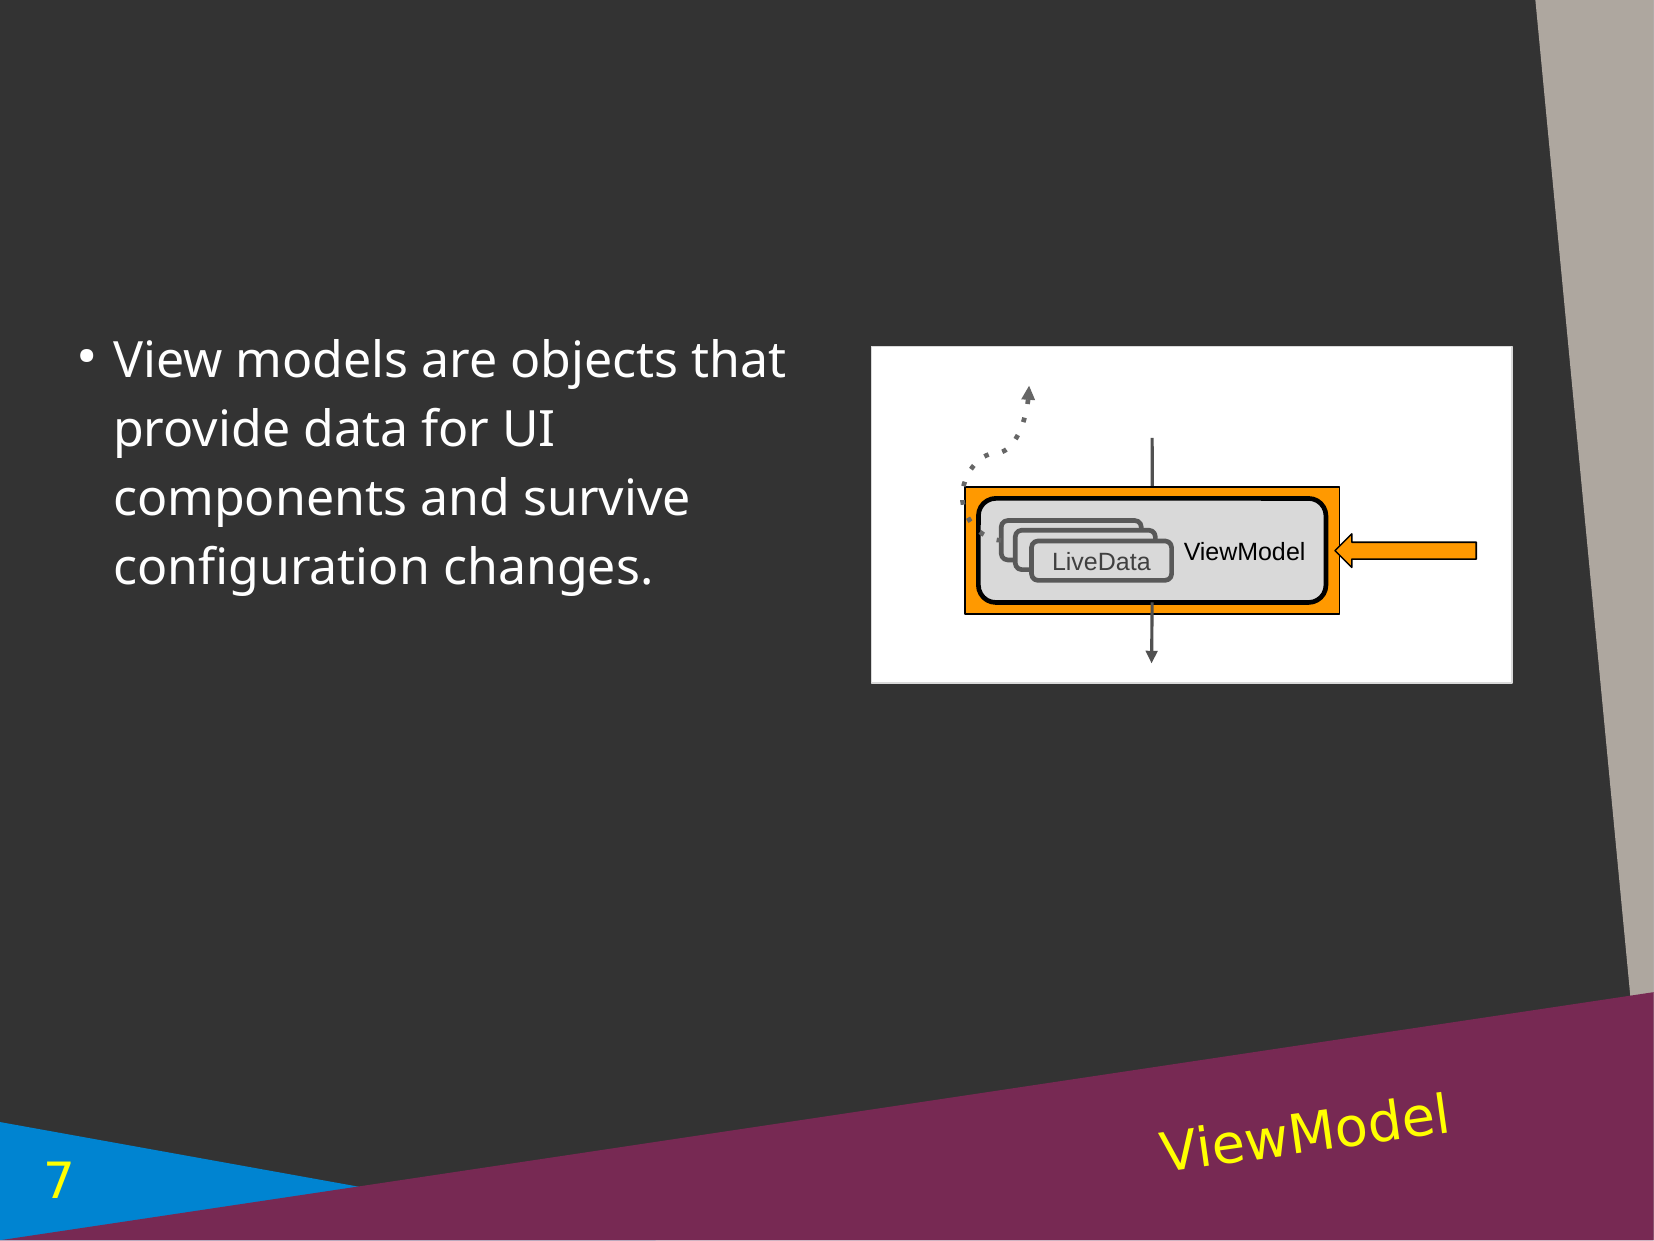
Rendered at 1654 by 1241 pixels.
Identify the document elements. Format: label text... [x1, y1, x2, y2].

text_box ViewModel [978, 498, 1326, 603]
text_box View models are objects that provide data for UI components and survive configuration changes. [62, 258, 814, 842]
text_box LiveData [1001, 520, 1142, 560]
text_box LiveData [1015, 530, 1156, 570]
title ViewModel [956, 995, 1654, 1241]
text_box [871, 346, 1512, 683]
text_box LiveData [1031, 540, 1172, 581]
